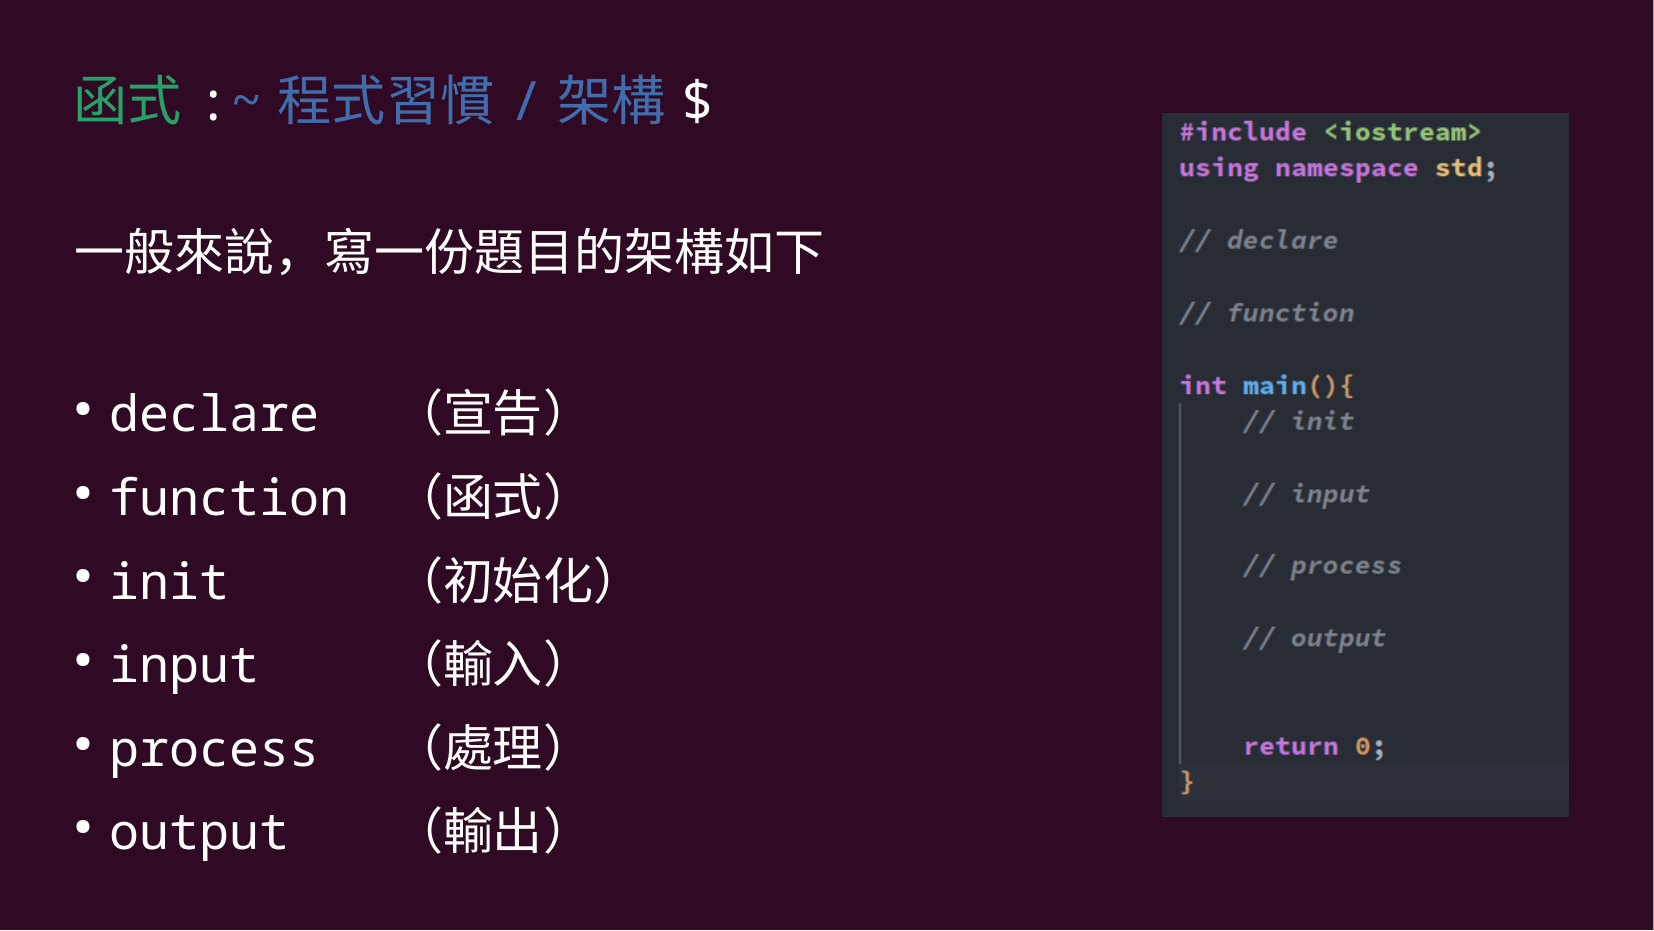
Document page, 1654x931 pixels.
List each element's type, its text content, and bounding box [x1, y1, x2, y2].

text_box 函式:~程式習慣/架構$ [59, 55, 1201, 139]
text_box 一般來說，寫一份題目的架構如下 declare （宣告） function （函式） init （初始化） input （輸入） process （處理） output （輸出） [59, 193, 1613, 901]
picture [1162, 113, 1569, 817]
